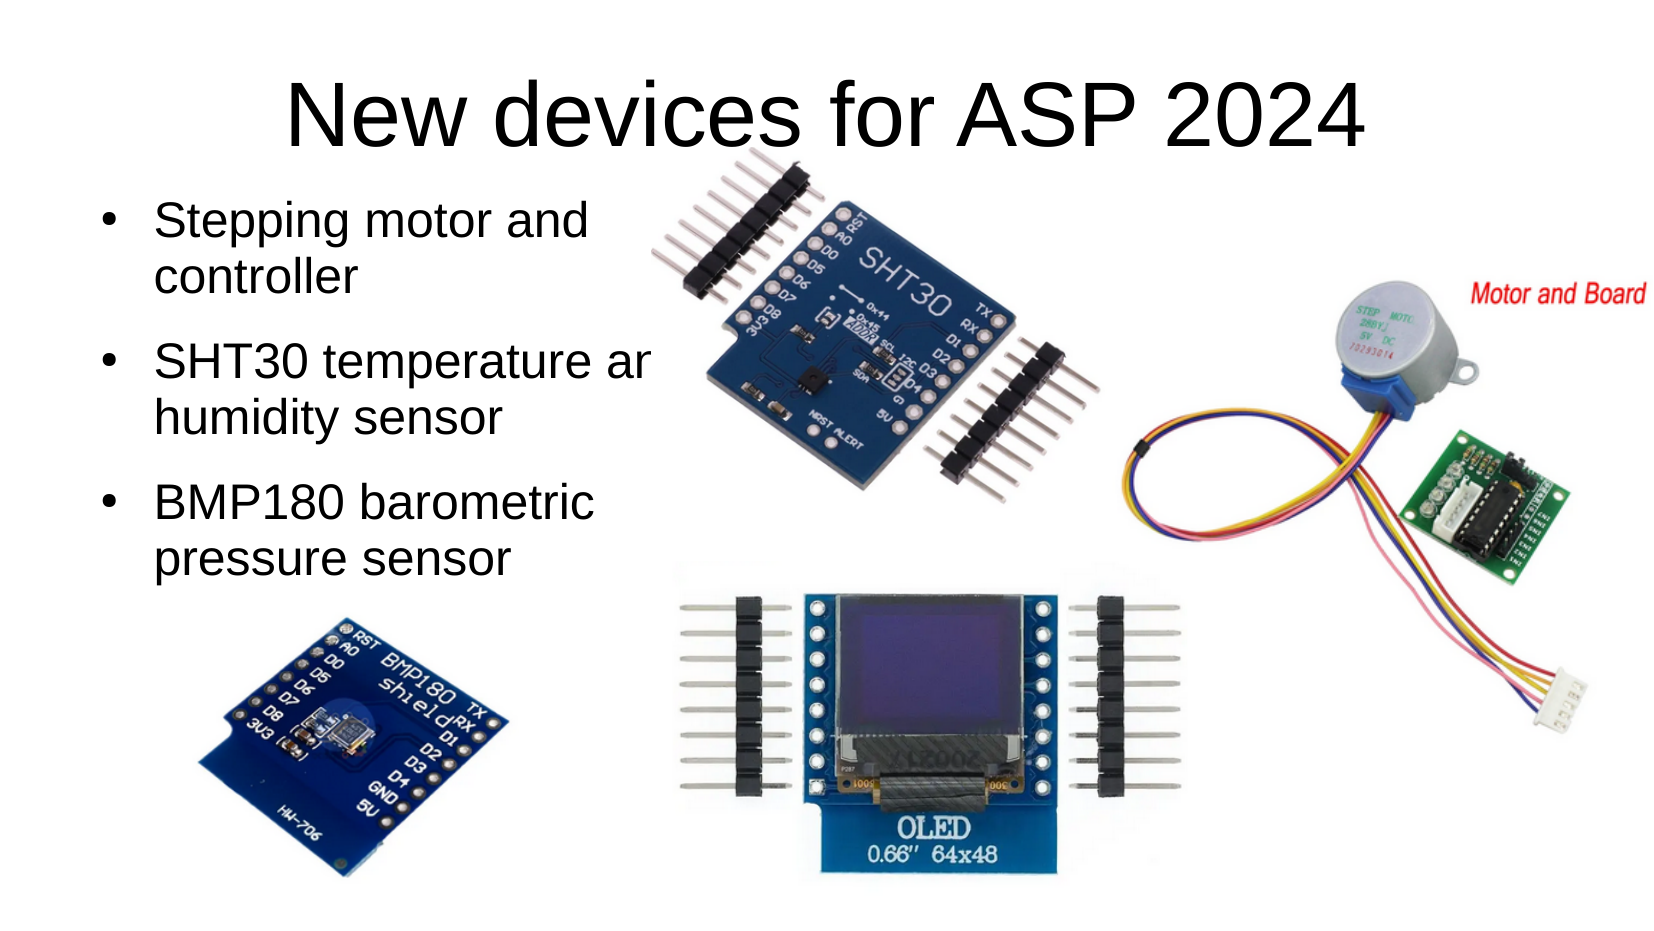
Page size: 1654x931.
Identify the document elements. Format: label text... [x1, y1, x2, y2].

title New devices for ASP 2024 [82, 37, 1571, 193]
picture [187, 593, 537, 885]
list Stepping motor and controller SHT30 temperature and humidity sensor BMP180 barometric pressure sensor [82, 192, 1050, 732]
picture [651, 147, 1654, 931]
